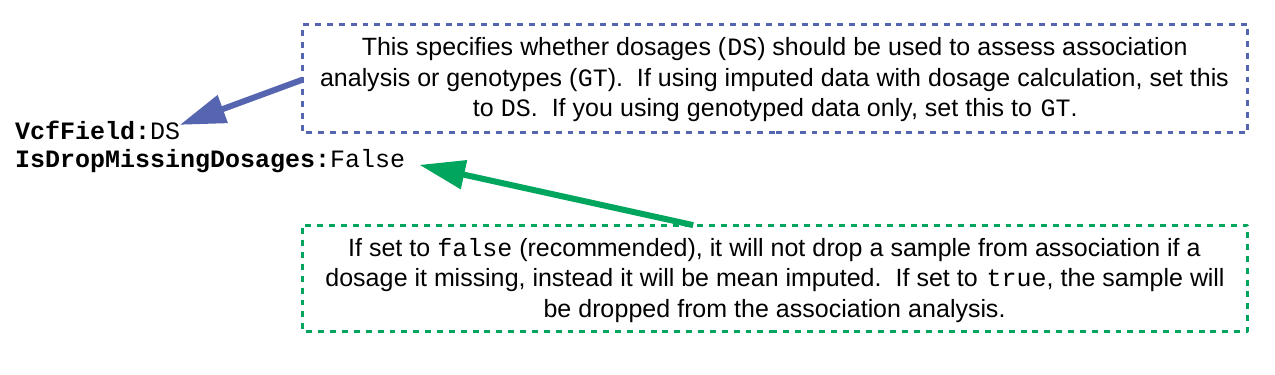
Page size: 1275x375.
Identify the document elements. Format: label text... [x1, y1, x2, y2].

text_box This specifies whether dosages (DS) should be used to assess association analysis or genotypes (GT). If using imputed data with dosage calculation, set this to DS. If you using genotyped data only, set this to GT. [302, 24, 1248, 133]
text_box VcfField:DS IsDropMissingDosages:False [0, 111, 1231, 183]
text_box If set to false (recommended), it will not drop a sample from association if a dosage it missing, instead it will be mean imputed. If set to true, the sample will be dropped from the association analysis. [302, 225, 1248, 332]
